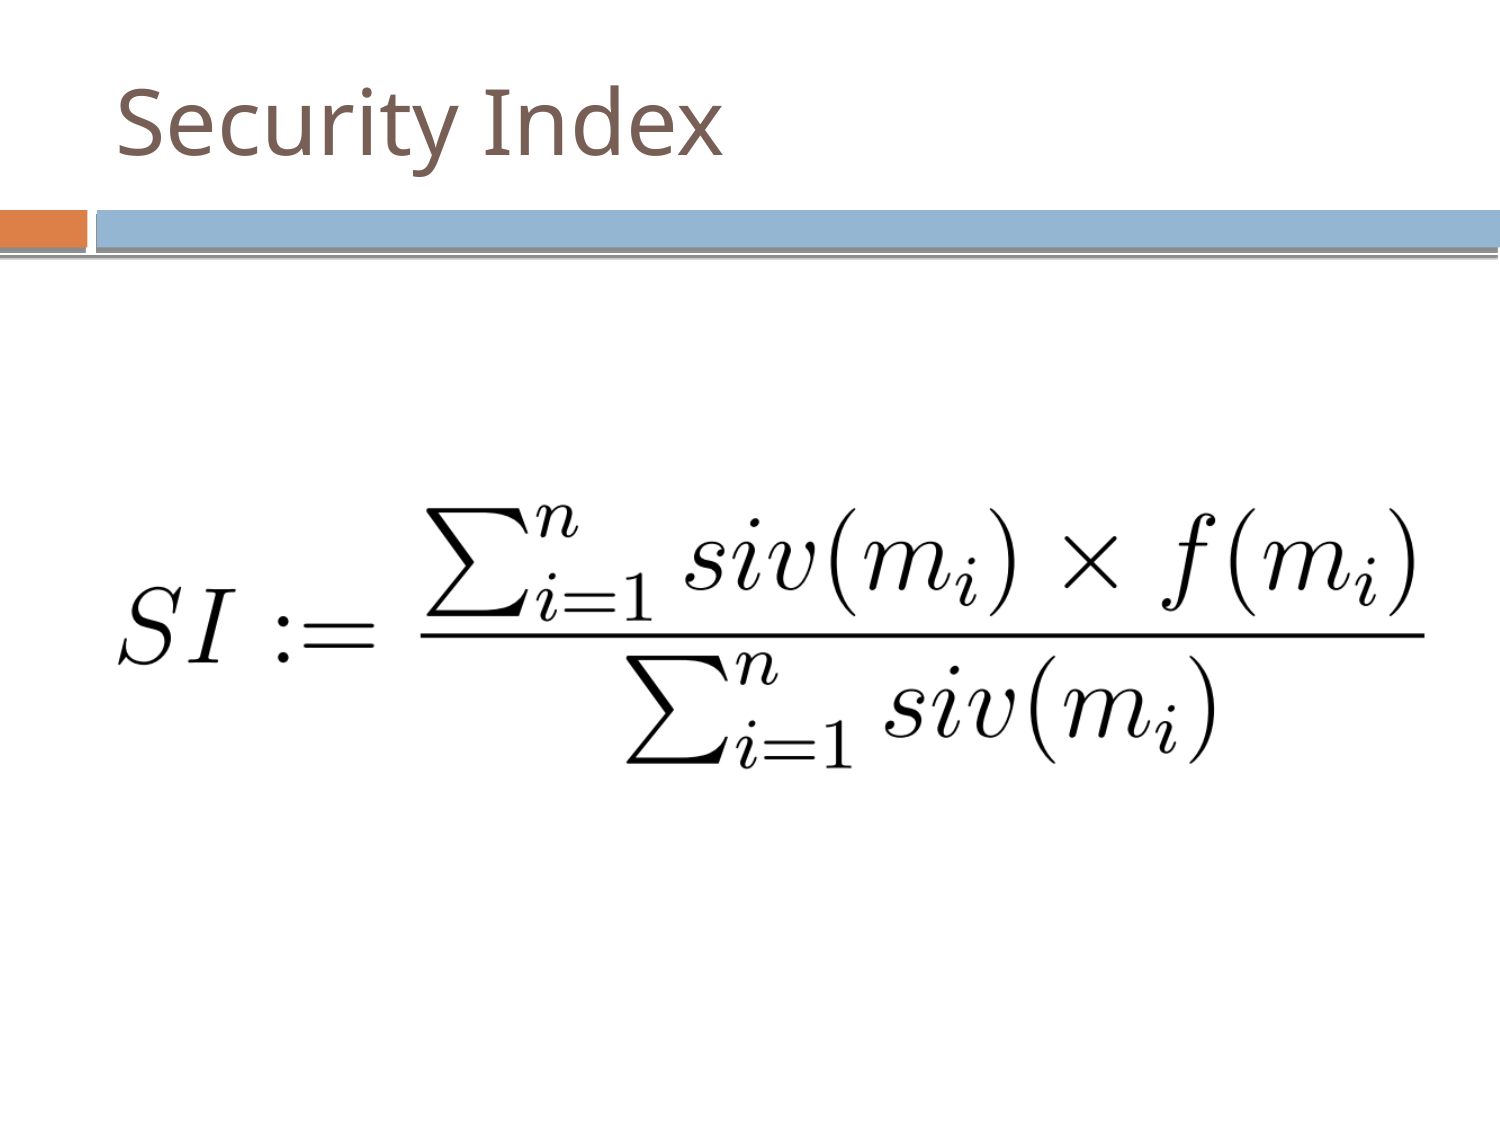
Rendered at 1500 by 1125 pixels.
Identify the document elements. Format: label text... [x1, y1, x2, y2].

title Security Index [100, 37, 1438, 200]
picture [100, 490, 1438, 773]
